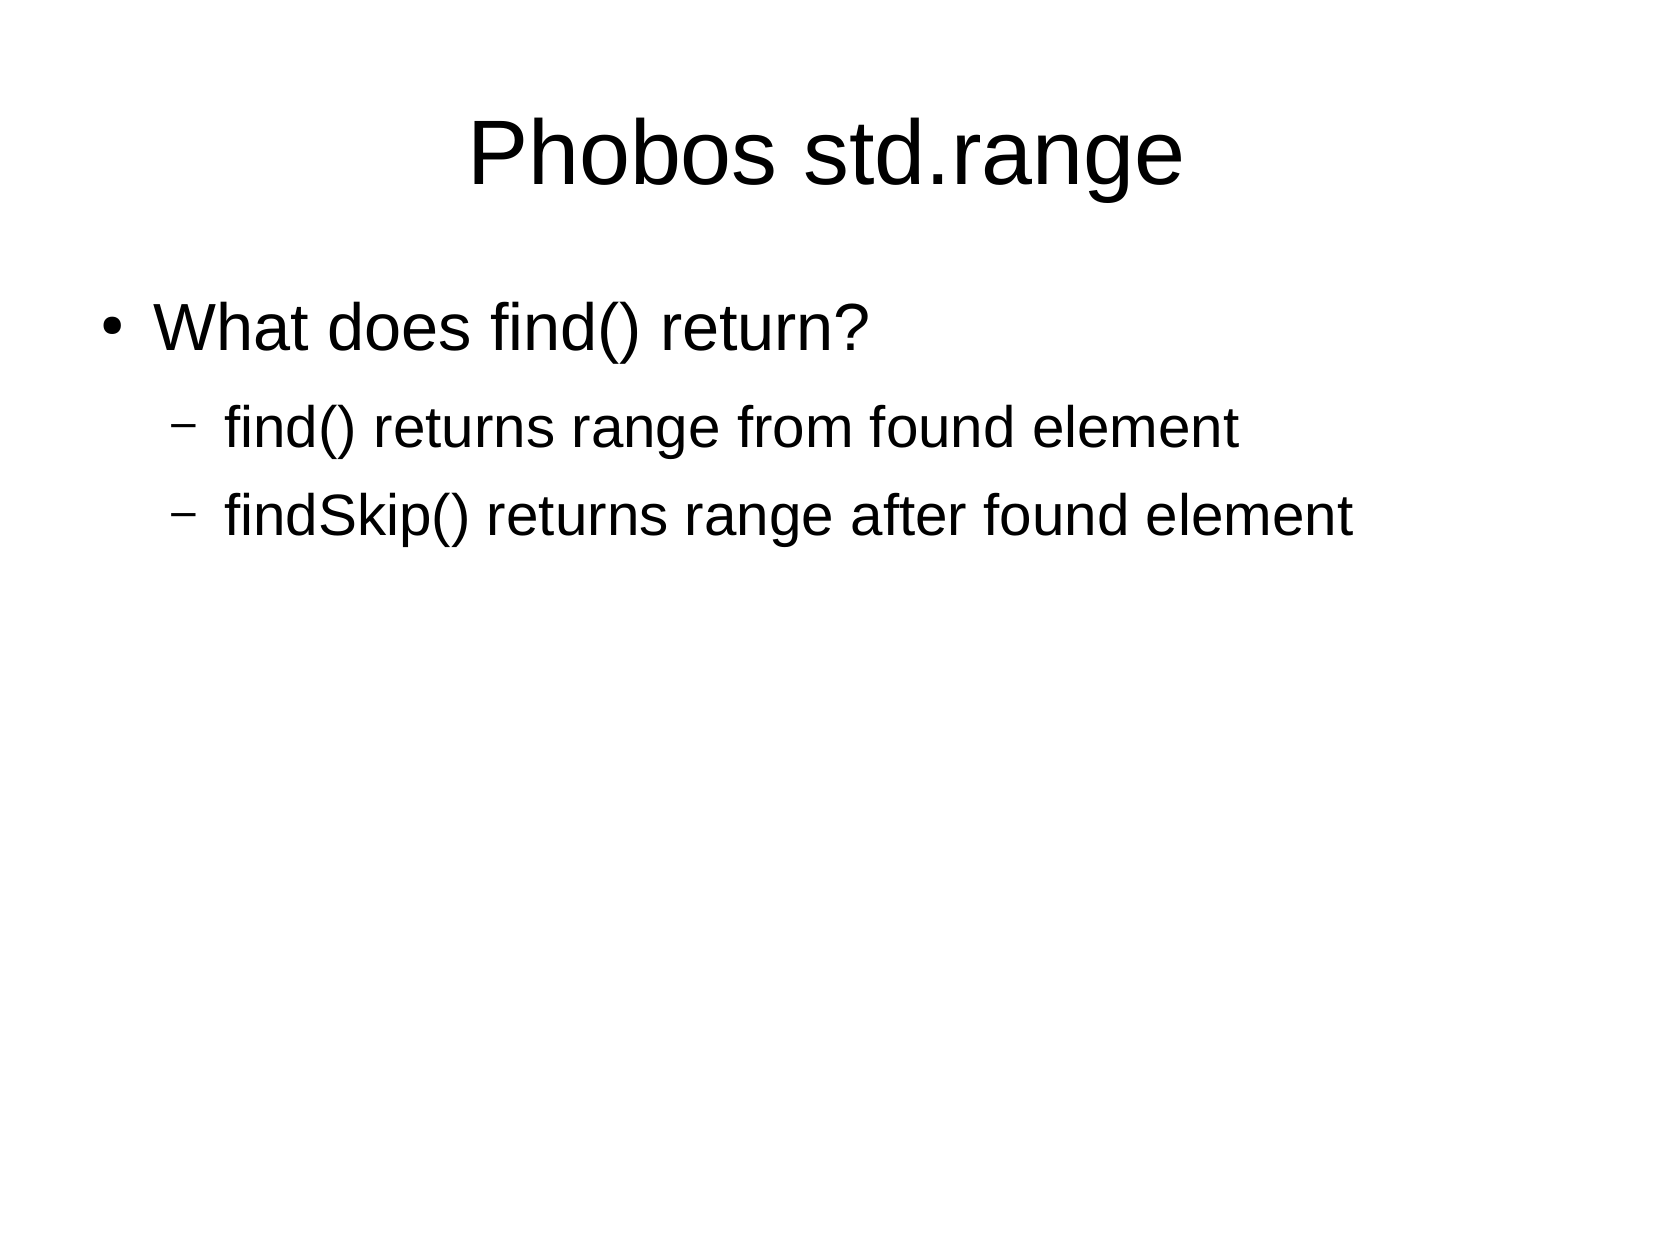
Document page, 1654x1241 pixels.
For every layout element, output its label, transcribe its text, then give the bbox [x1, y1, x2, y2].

list What does find() return? find() returns range from found element findSkip() returns range after found element [82, 290, 1571, 1010]
title Phobos std.range [82, 49, 1571, 257]
